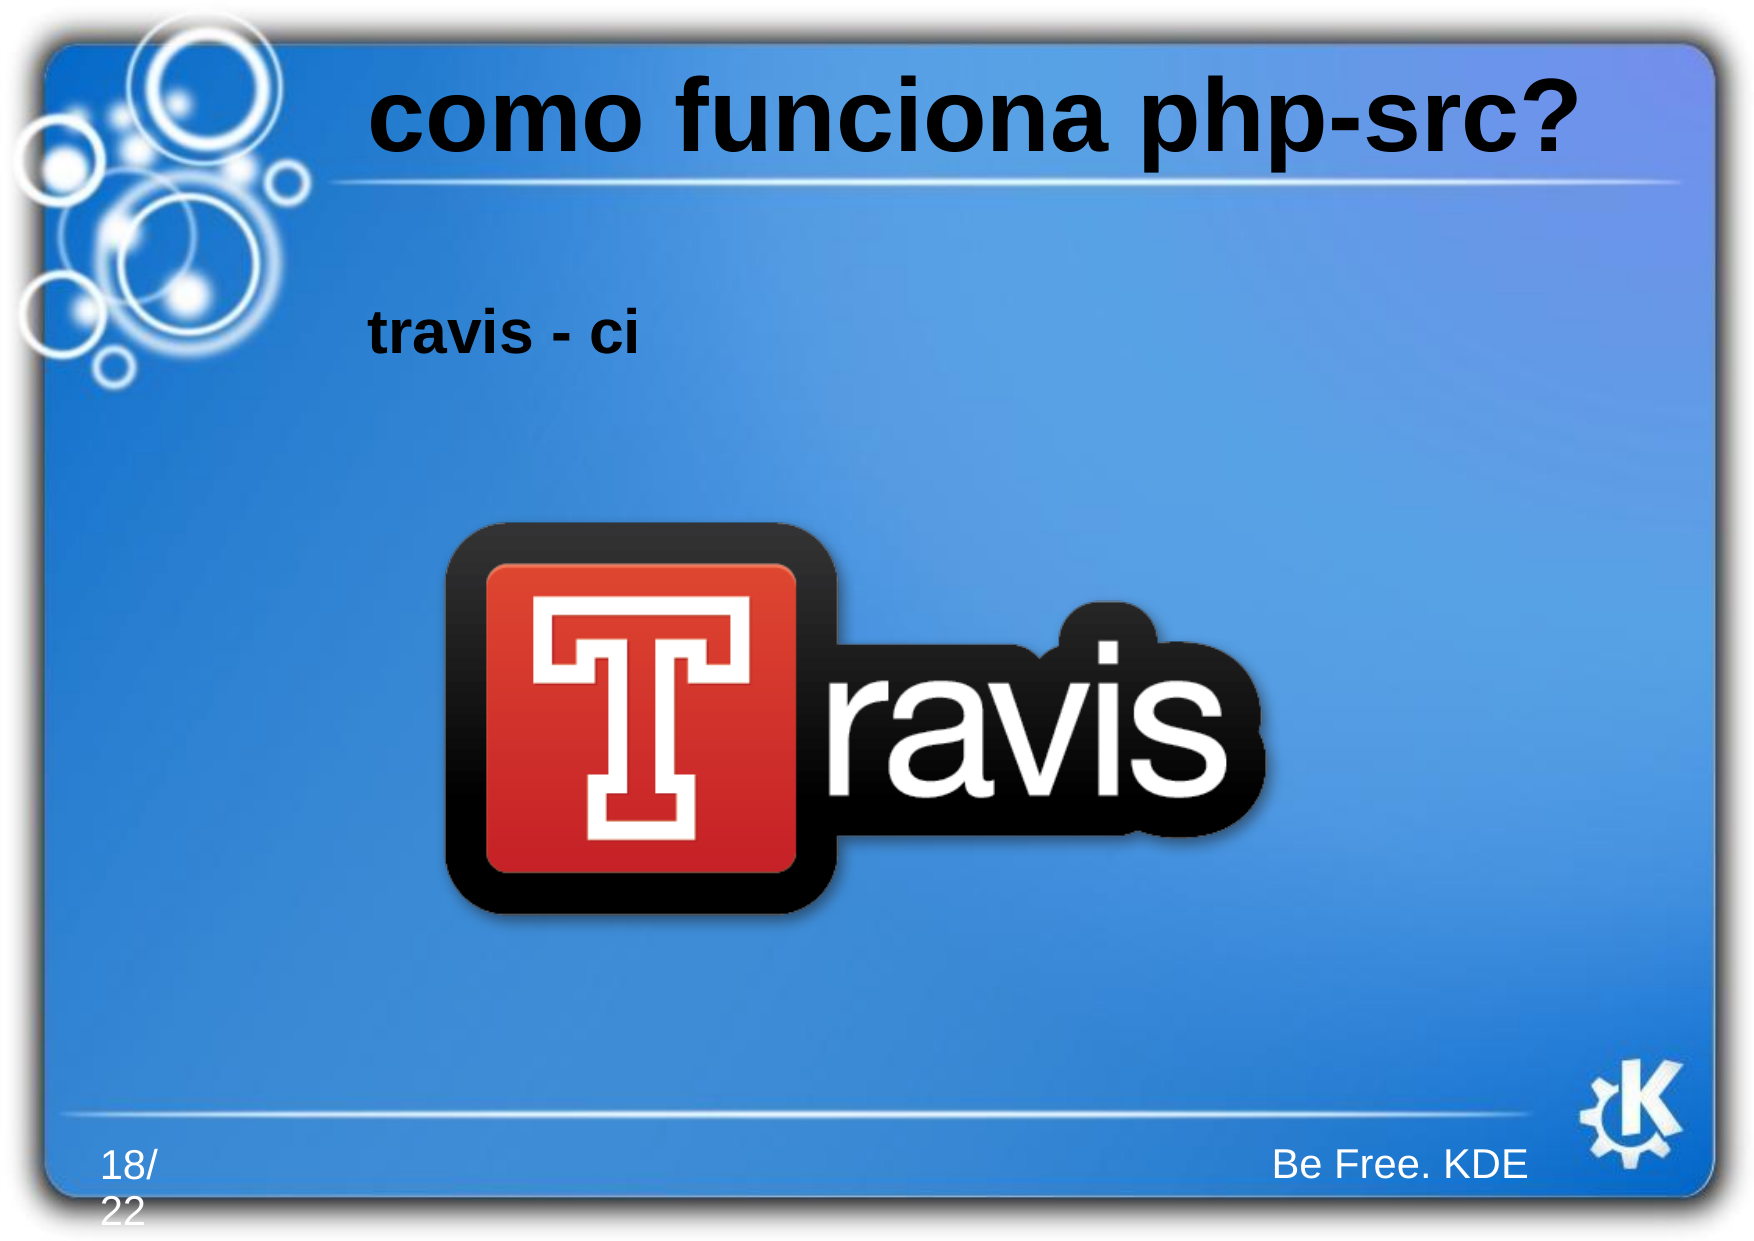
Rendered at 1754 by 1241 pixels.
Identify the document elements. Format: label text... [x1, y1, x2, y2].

title como funciona php-src? [352, 49, 1651, 174]
list travis - ci [352, 289, 1651, 1084]
picture [0, 0, 1754, 1241]
